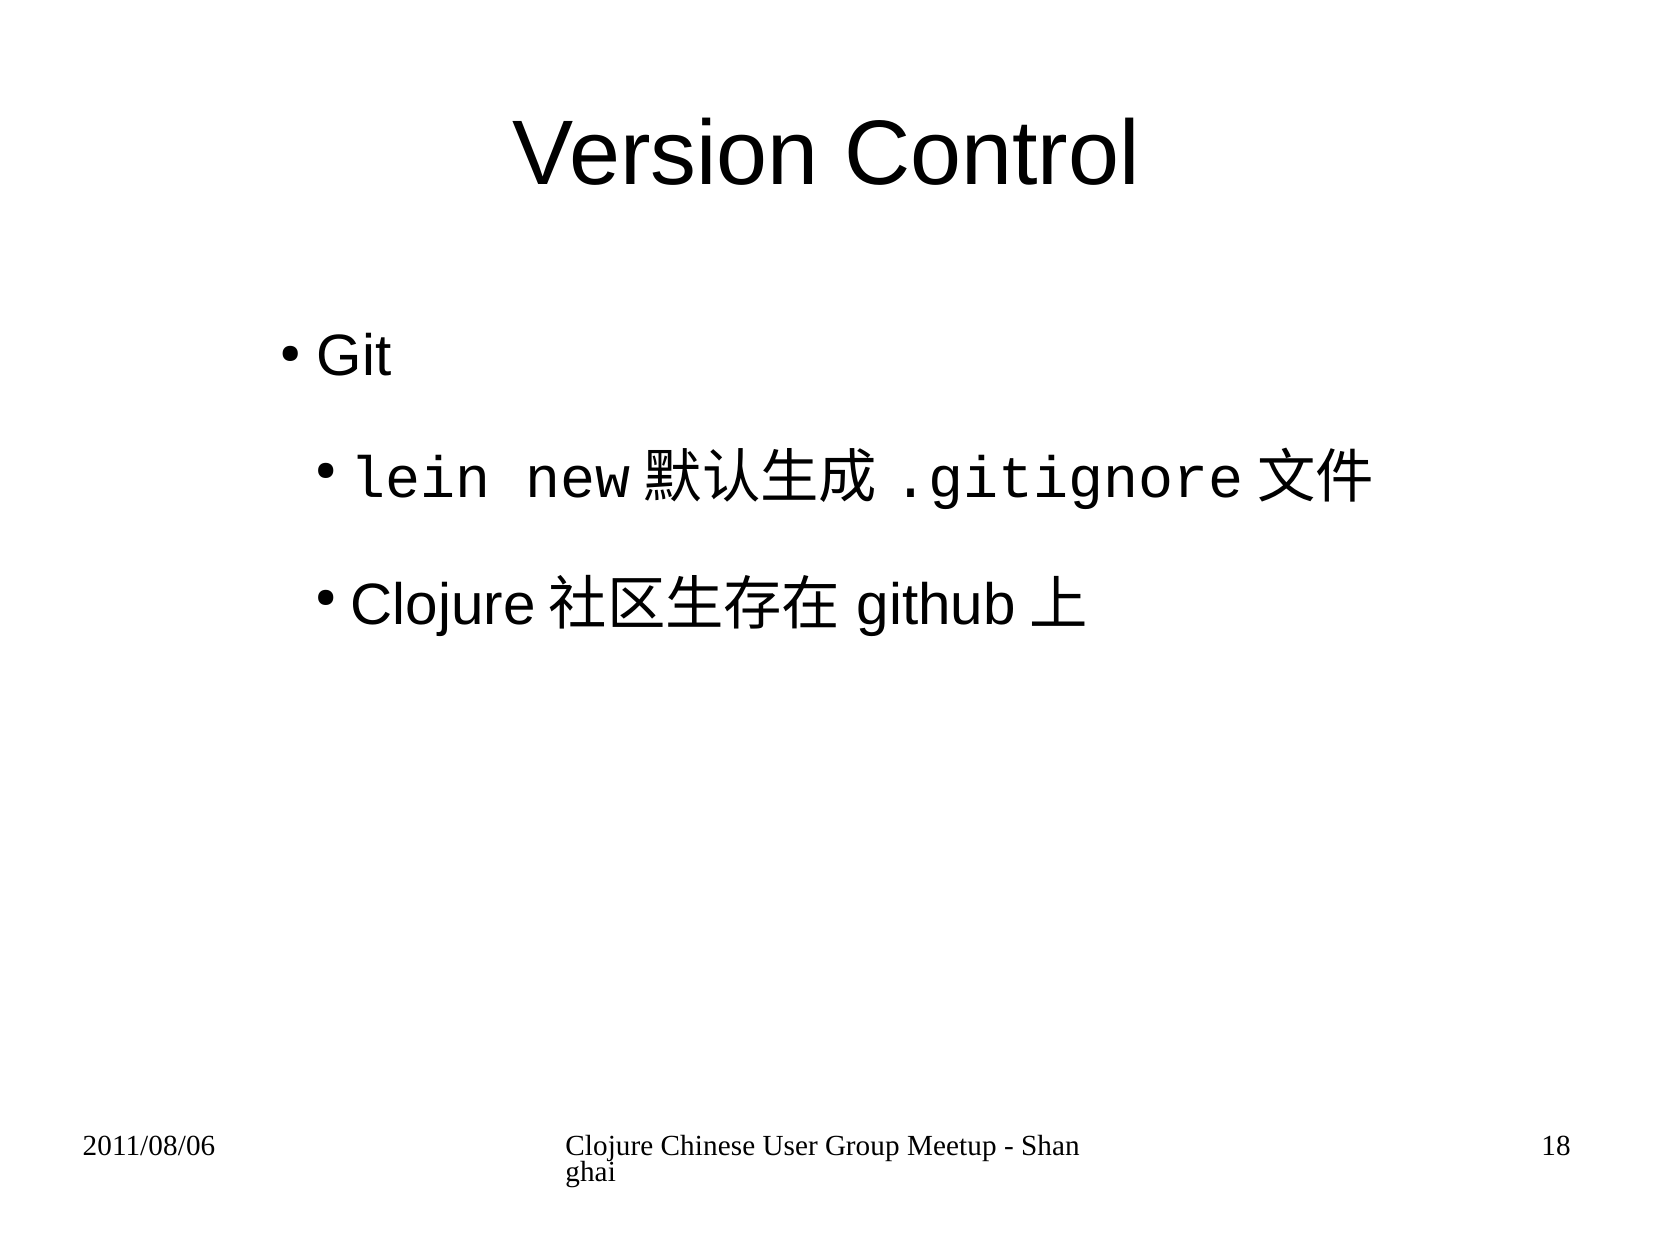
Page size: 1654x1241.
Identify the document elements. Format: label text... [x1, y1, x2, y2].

subtitle Git lein new默认生成.gitignore文件 Clojure社区生存在github上 [82, 290, 1571, 1109]
title Version Control [82, 49, 1571, 257]
